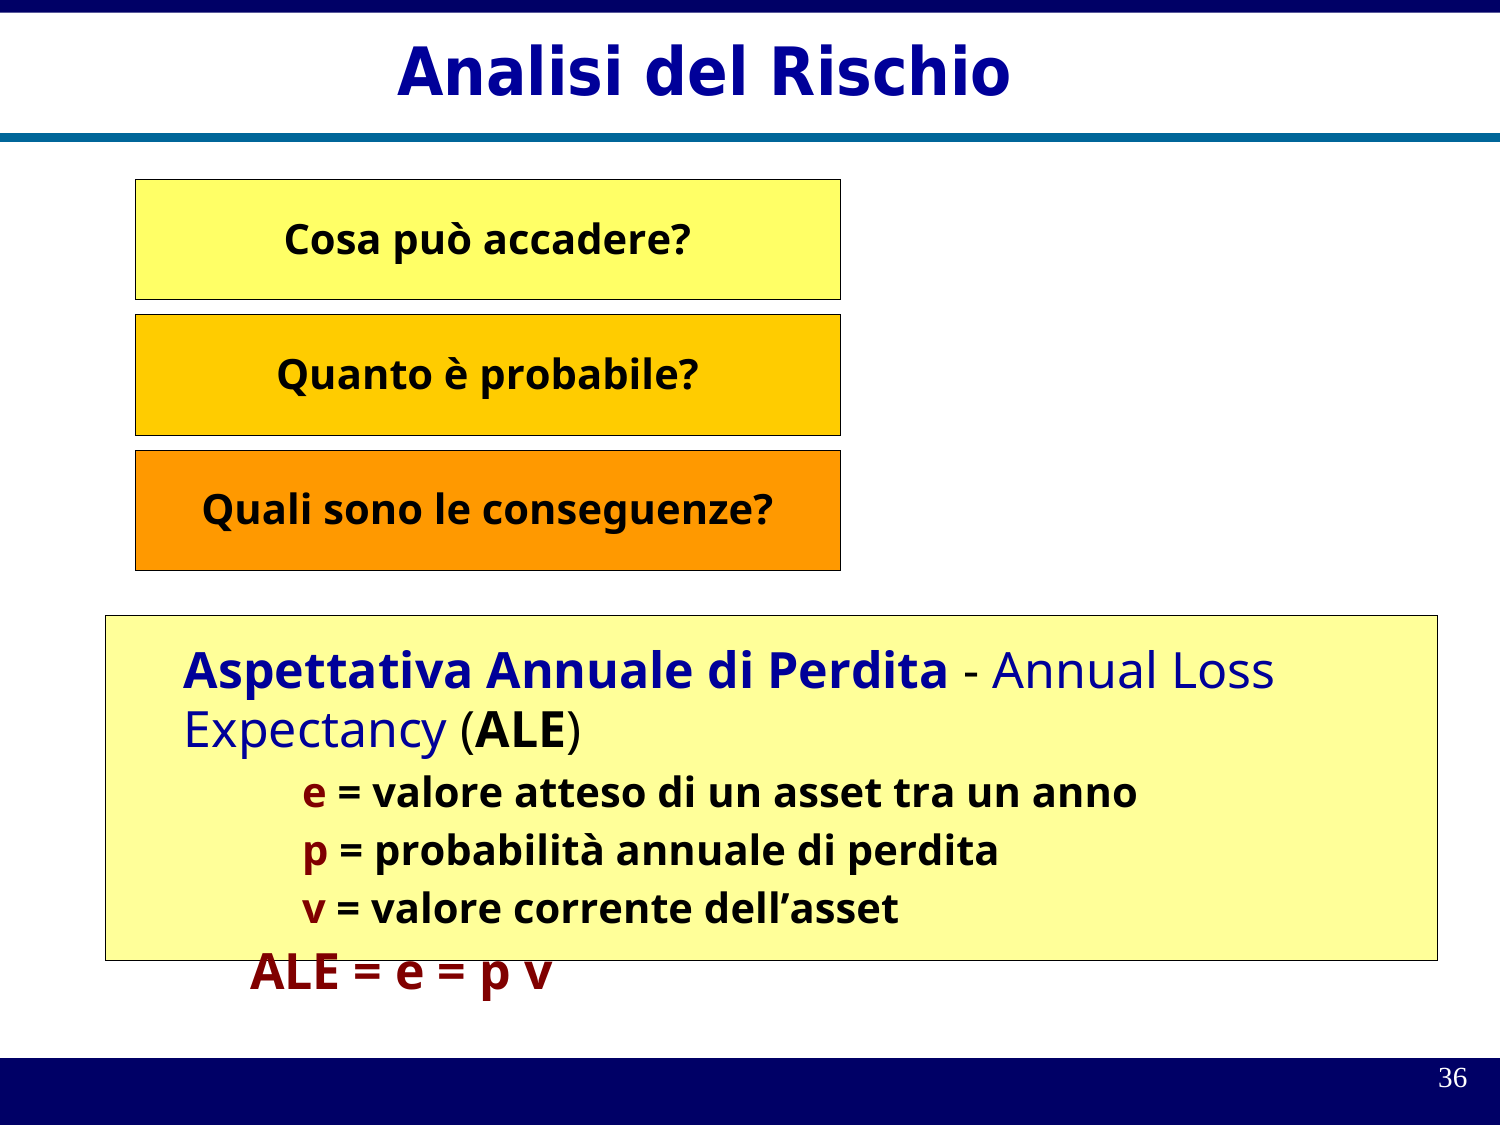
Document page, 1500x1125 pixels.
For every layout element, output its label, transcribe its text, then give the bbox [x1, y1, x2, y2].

title Analisi del Rischio [0, 12, 1411, 138]
text_box Cosa può accadere? [135, 179, 841, 300]
text_box Aspettativa Annuale di Perdita - Annual Loss Expectancy (ALE) e = valore atteso di un asset tra un anno p = probabilità annuale di perdita v = valore corrente dell’asset ALE = e = p v [62, 150, 1438, 1025]
text_box Quali sono le conseguenze? [135, 450, 841, 571]
text_box Quanto è probabile? [135, 314, 841, 436]
